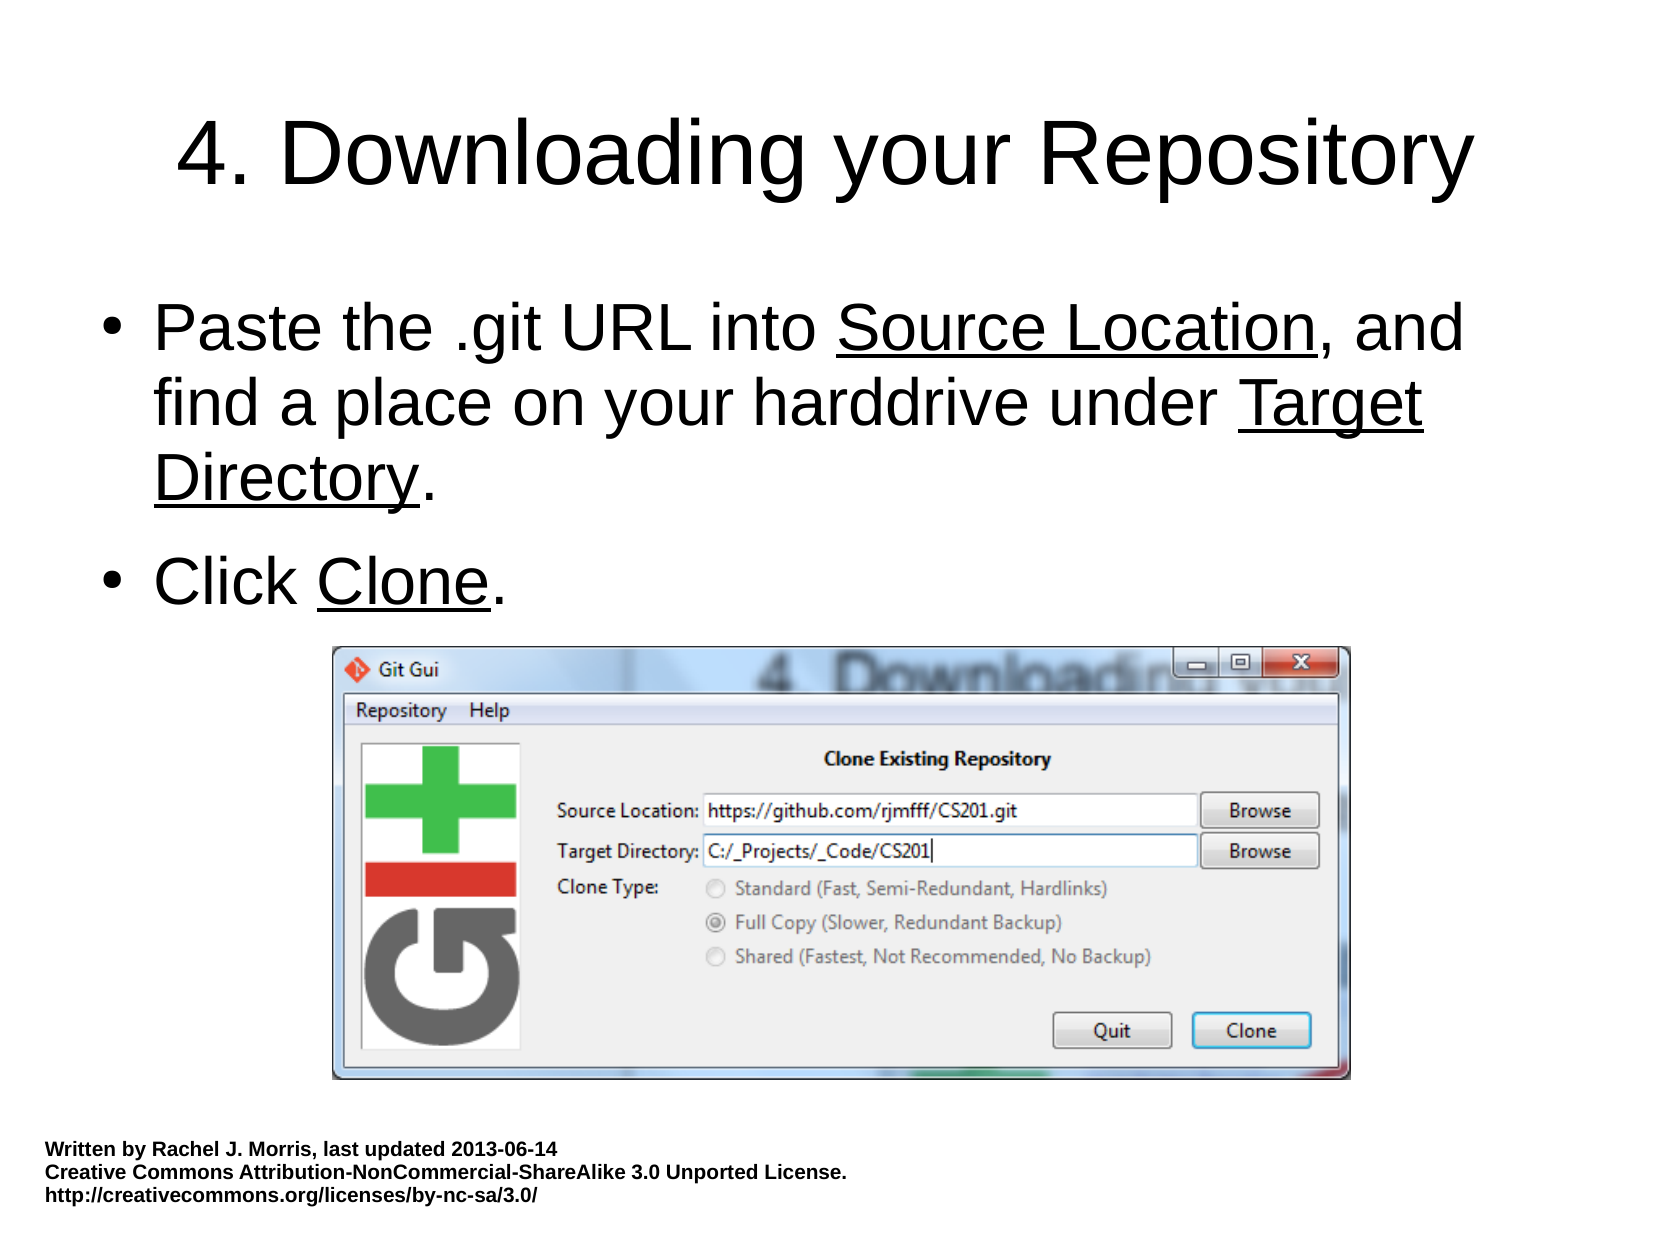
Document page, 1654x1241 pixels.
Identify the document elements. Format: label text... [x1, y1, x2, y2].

picture [332, 646, 1351, 1081]
list Paste the .git URL into Source Location, and find a place on your harddrive under Target Directory. Click Clone. [82, 290, 1538, 1010]
title 4. Downloading your Repository [82, 49, 1571, 257]
